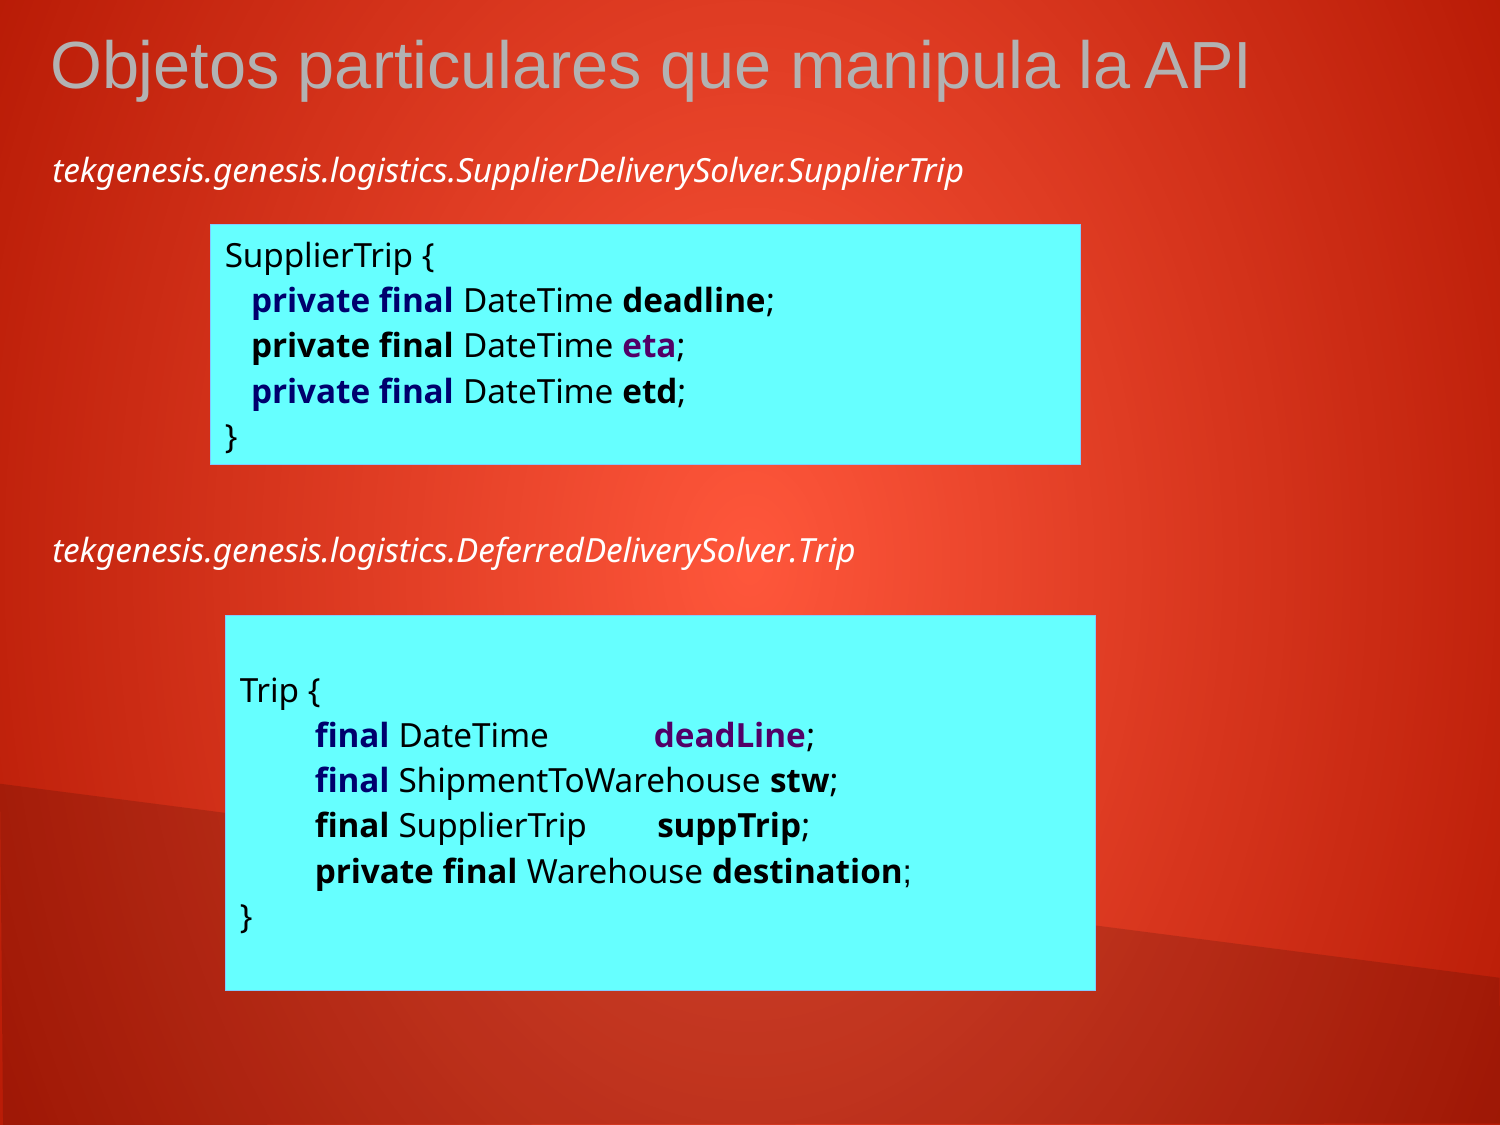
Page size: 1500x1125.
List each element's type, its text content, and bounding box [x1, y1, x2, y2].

text_box Trip { final DateTime deadLine; final ShipmentToWarehouse stw; final SupplierTrip suppTrip; private final Warehouse destination; } [225, 615, 1096, 991]
text_box SupplierTrip { private final DateTime deadline; private final DateTime eta; private final DateTime etd; } [210, 224, 1081, 465]
text_box tekgenesis.genesis.logistics.SupplierDeliverySolver.SupplierTrip tekgenesis.genesis.logistics.DeferredDeliverySolver.Trip [37, 141, 1421, 992]
text_box Objetos particulares que manipula la API [35, 11, 1386, 112]
